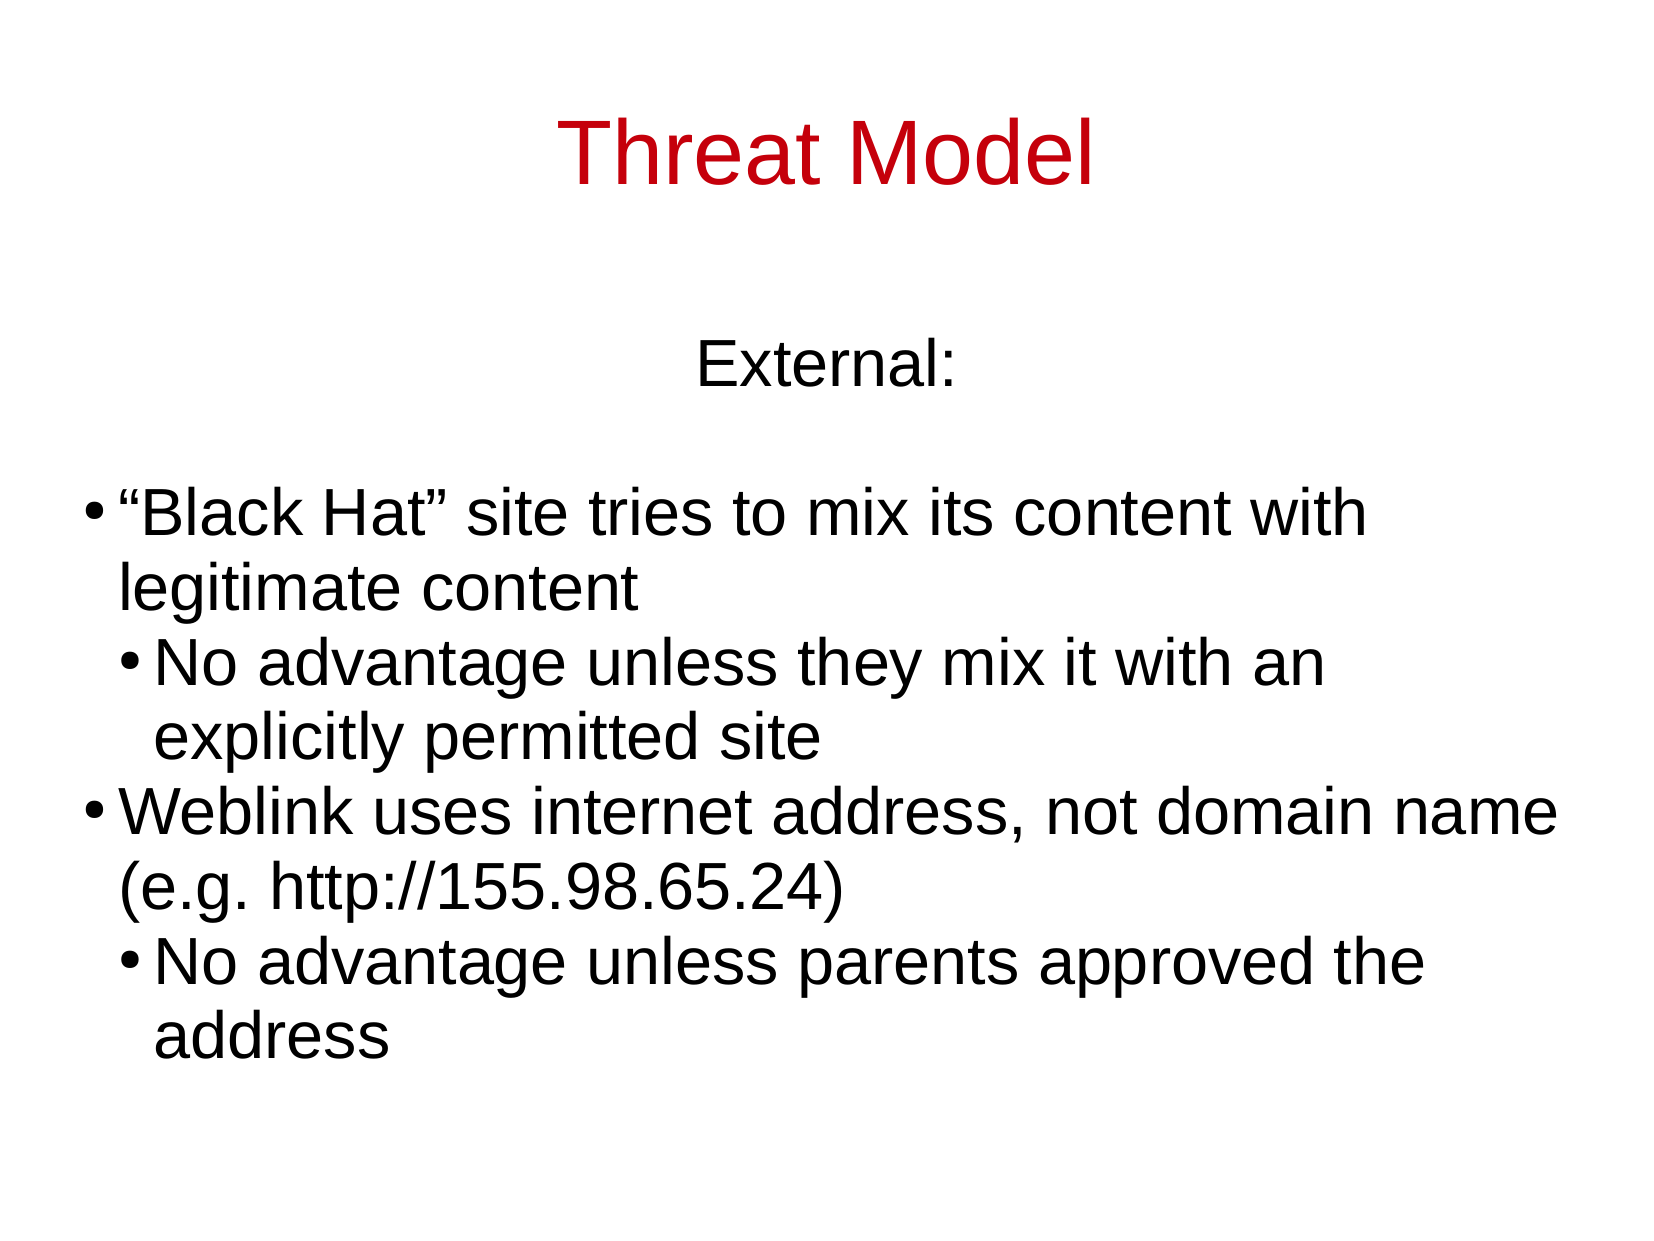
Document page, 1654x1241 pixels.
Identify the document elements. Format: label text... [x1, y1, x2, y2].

subtitle External: “Black Hat” site tries to mix its content with legitimate content No advantage unless they mix it with an explicitly permitted site Weblink uses internet address, not domain name (e.g. http://155.98.65.24) No advantage unless parents approved the address [82, 290, 1571, 1109]
title Threat Model [82, 49, 1571, 257]
